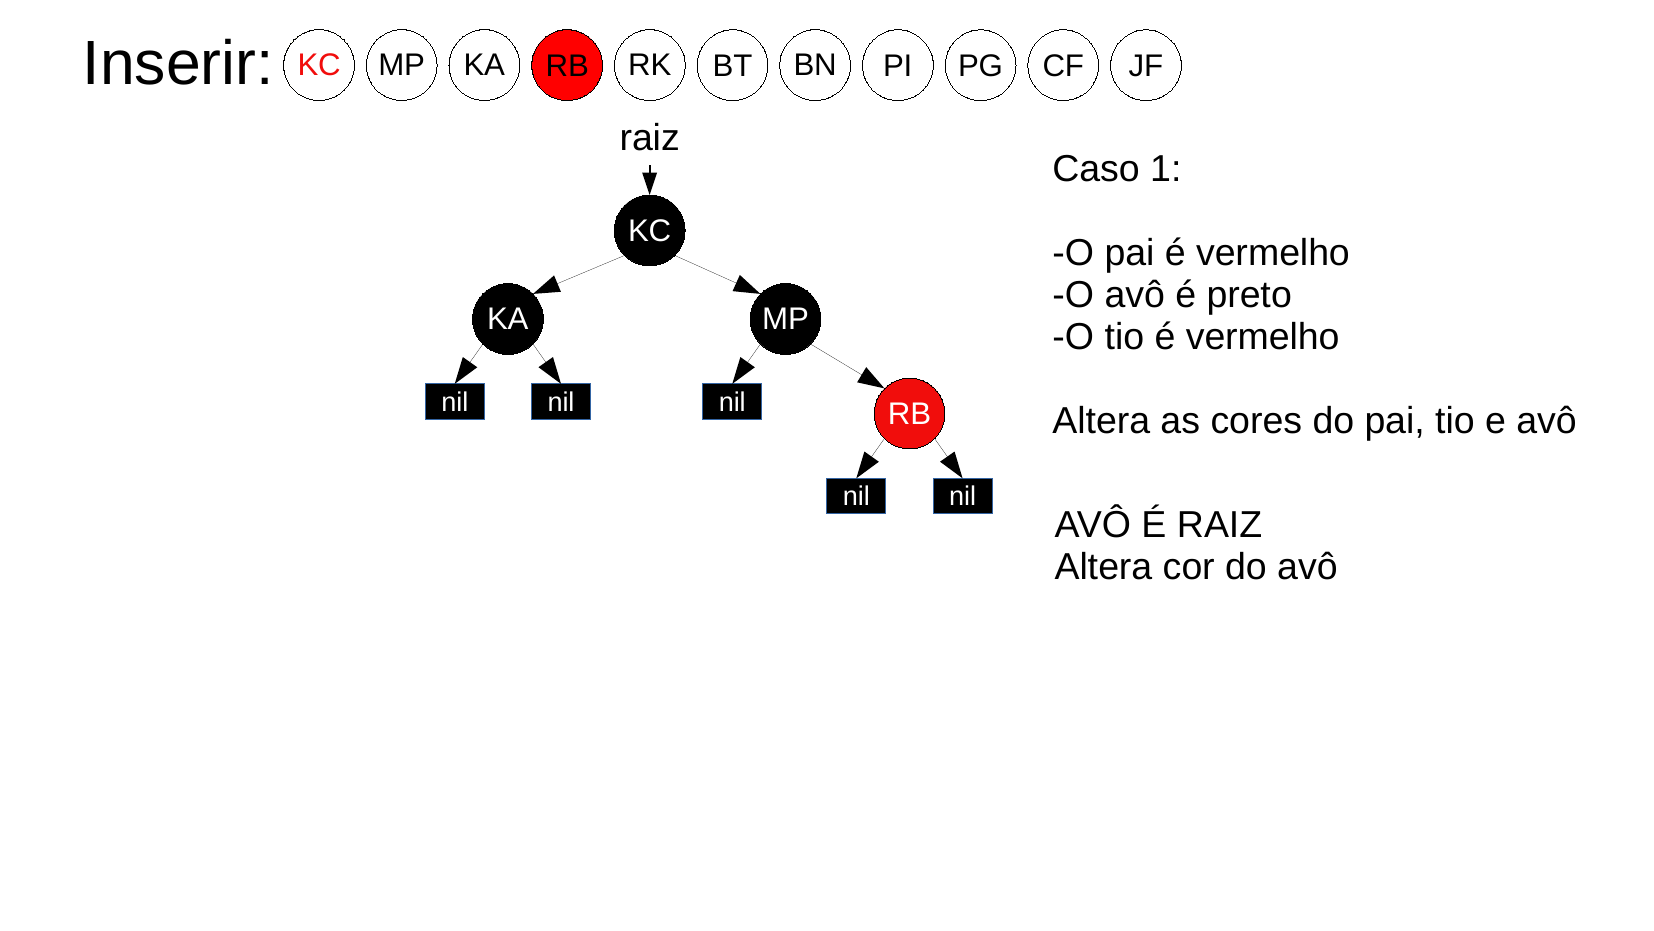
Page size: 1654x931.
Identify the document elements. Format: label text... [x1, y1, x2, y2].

text_box KA [472, 283, 544, 355]
text_box nil [933, 478, 993, 514]
title Inserir: [82, 28, 284, 98]
text_box MP [750, 283, 821, 355]
text_box nil [531, 383, 591, 420]
text_box nil [702, 383, 762, 420]
text_box nil [826, 478, 886, 514]
text_box JF [1110, 29, 1182, 101]
text_box Caso 1: -O pai é vermelho -O avô é preto -O tio é vermelho Altera as cores do pai, tio e avô [1037, 140, 1592, 449]
text_box AVÔ É RAIZ Altera cor do avô [1039, 496, 1353, 595]
text_box KC [614, 195, 686, 266]
text_box PG [945, 29, 1017, 101]
text_box RB [531, 29, 603, 101]
text_box KC [283, 29, 355, 101]
text_box BT [697, 29, 768, 101]
text_box RB [874, 378, 945, 449]
text_box nil [425, 383, 485, 420]
text_box PI [862, 29, 934, 101]
text_box RK [614, 29, 686, 101]
text_box KA [449, 29, 520, 101]
text_box CF [1027, 29, 1099, 101]
text_box BN [779, 29, 851, 101]
text_box MP [366, 29, 438, 101]
text_box raiz [604, 108, 695, 166]
